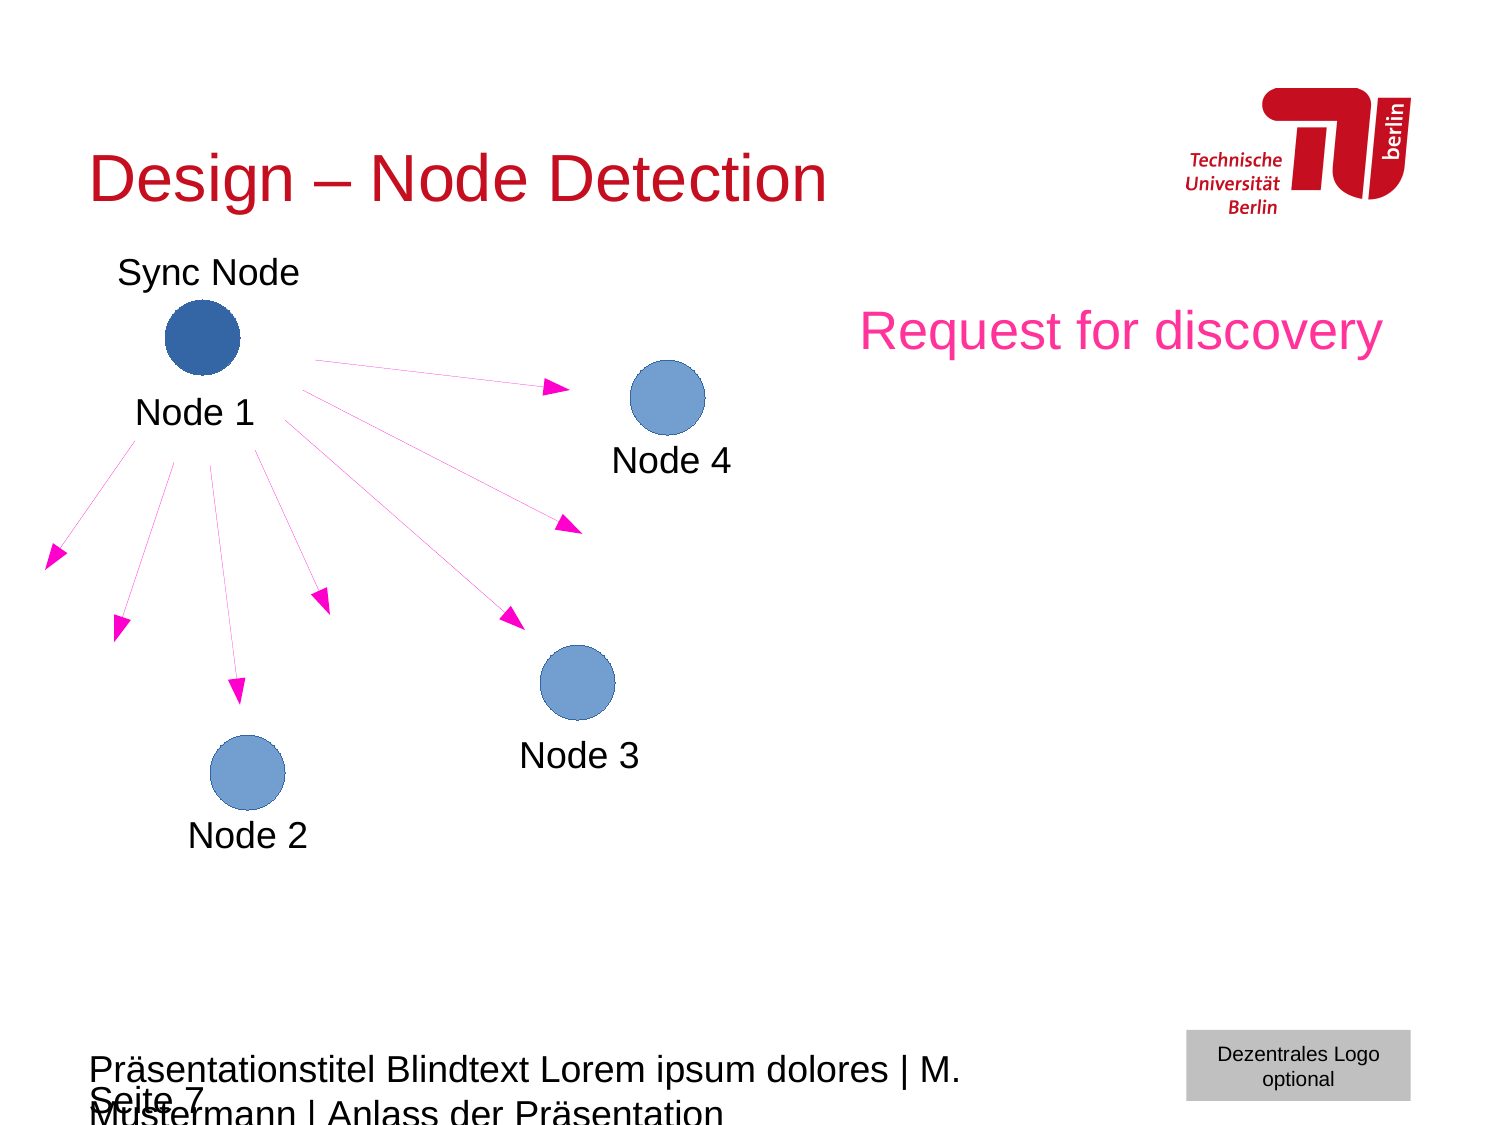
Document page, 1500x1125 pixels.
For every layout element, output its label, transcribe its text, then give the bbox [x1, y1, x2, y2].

text_box Node 3 [504, 723, 730, 784]
text_box [165, 300, 241, 376]
text_box Node 2 [172, 803, 398, 864]
text_box [540, 645, 616, 721]
text_box Node 1 [120, 380, 346, 441]
text_box Node 4 [596, 428, 822, 489]
text_box [630, 360, 706, 428]
text_box [210, 735, 286, 803]
title Design – Node Detection [88, 120, 1411, 215]
picture [1186, 88, 1411, 120]
list Request for discovery [840, 314, 1411, 982]
text_box Sync Node [102, 240, 316, 300]
